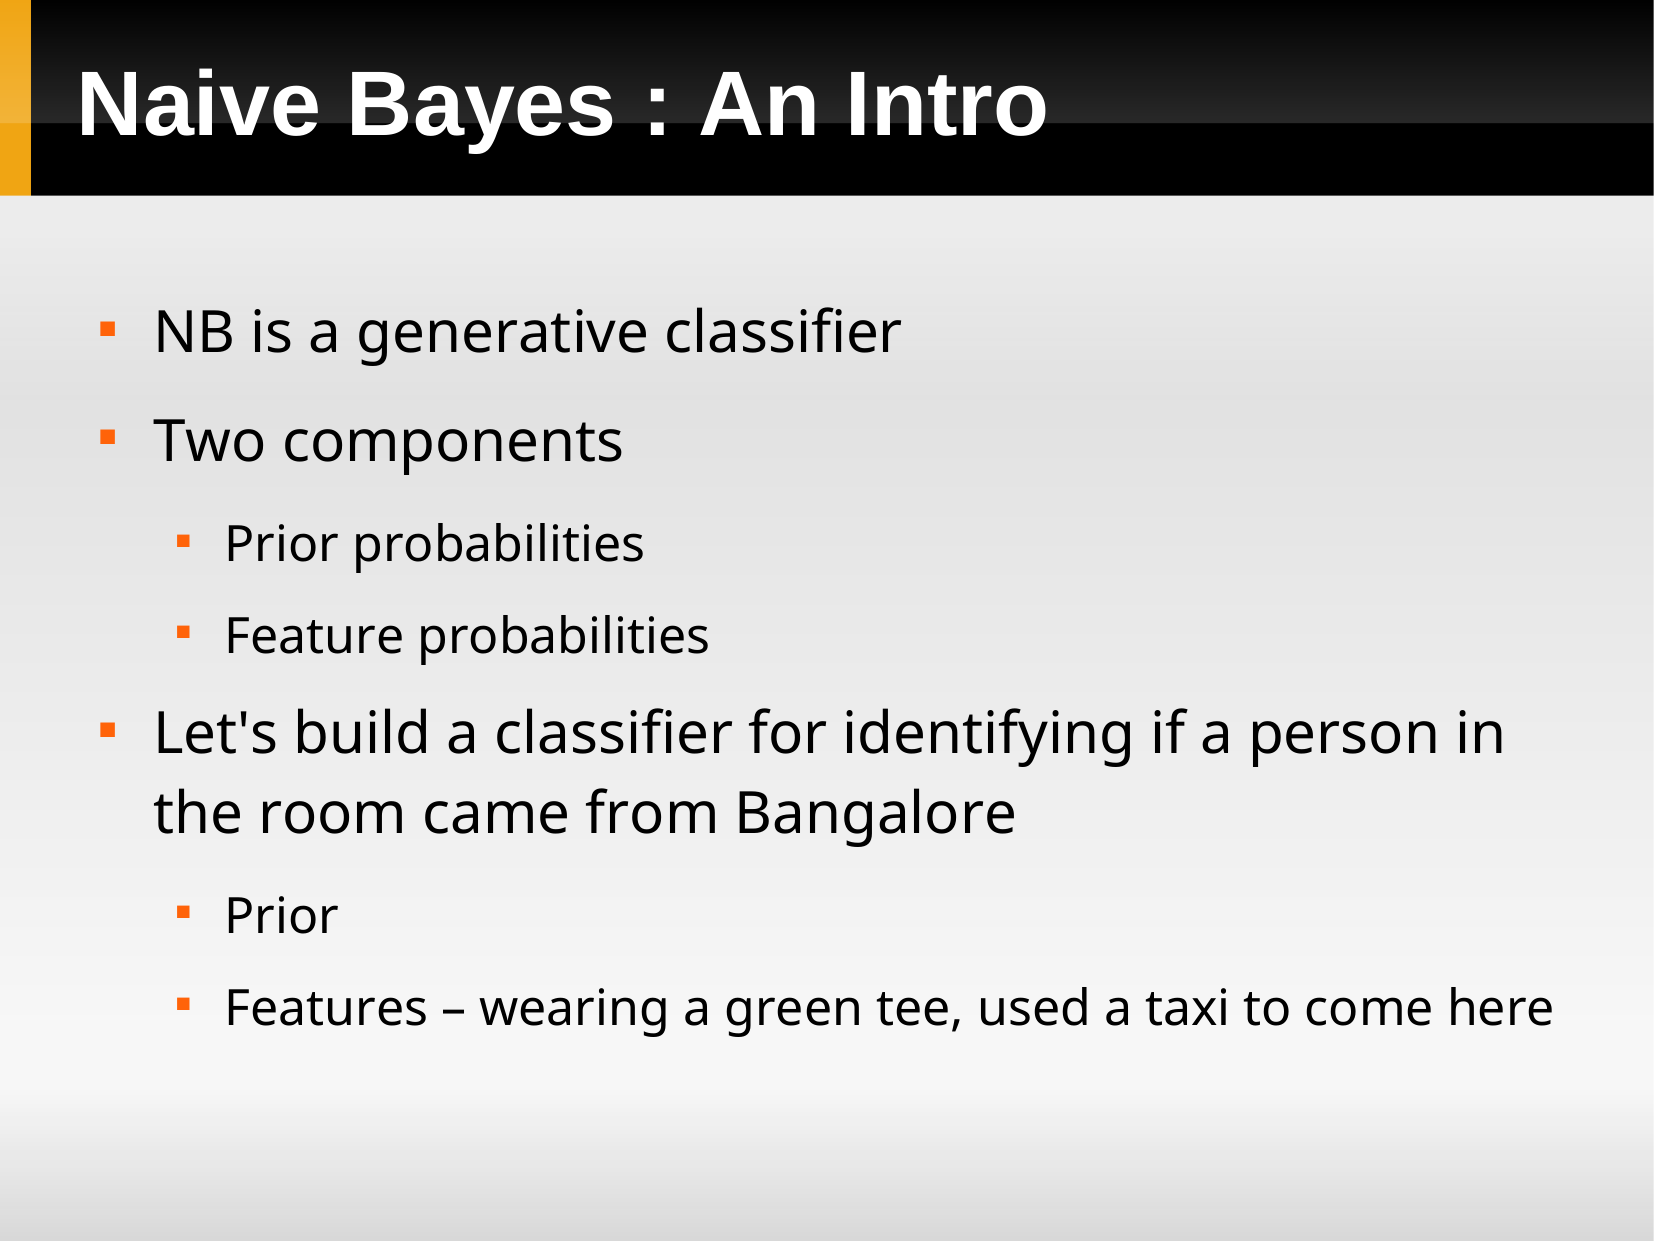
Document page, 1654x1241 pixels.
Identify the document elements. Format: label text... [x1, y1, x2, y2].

picture [0, 0, 1654, 1241]
title Naive Bayes : An Intro [76, 0, 1565, 208]
list NB is a generative classifier Two components Prior probabilities Feature probabilities Let's build a classifier for identifying if a person in the room came from Bangalore Prior Features – wearing a green tee, used a taxi to come here [82, 290, 1571, 1109]
